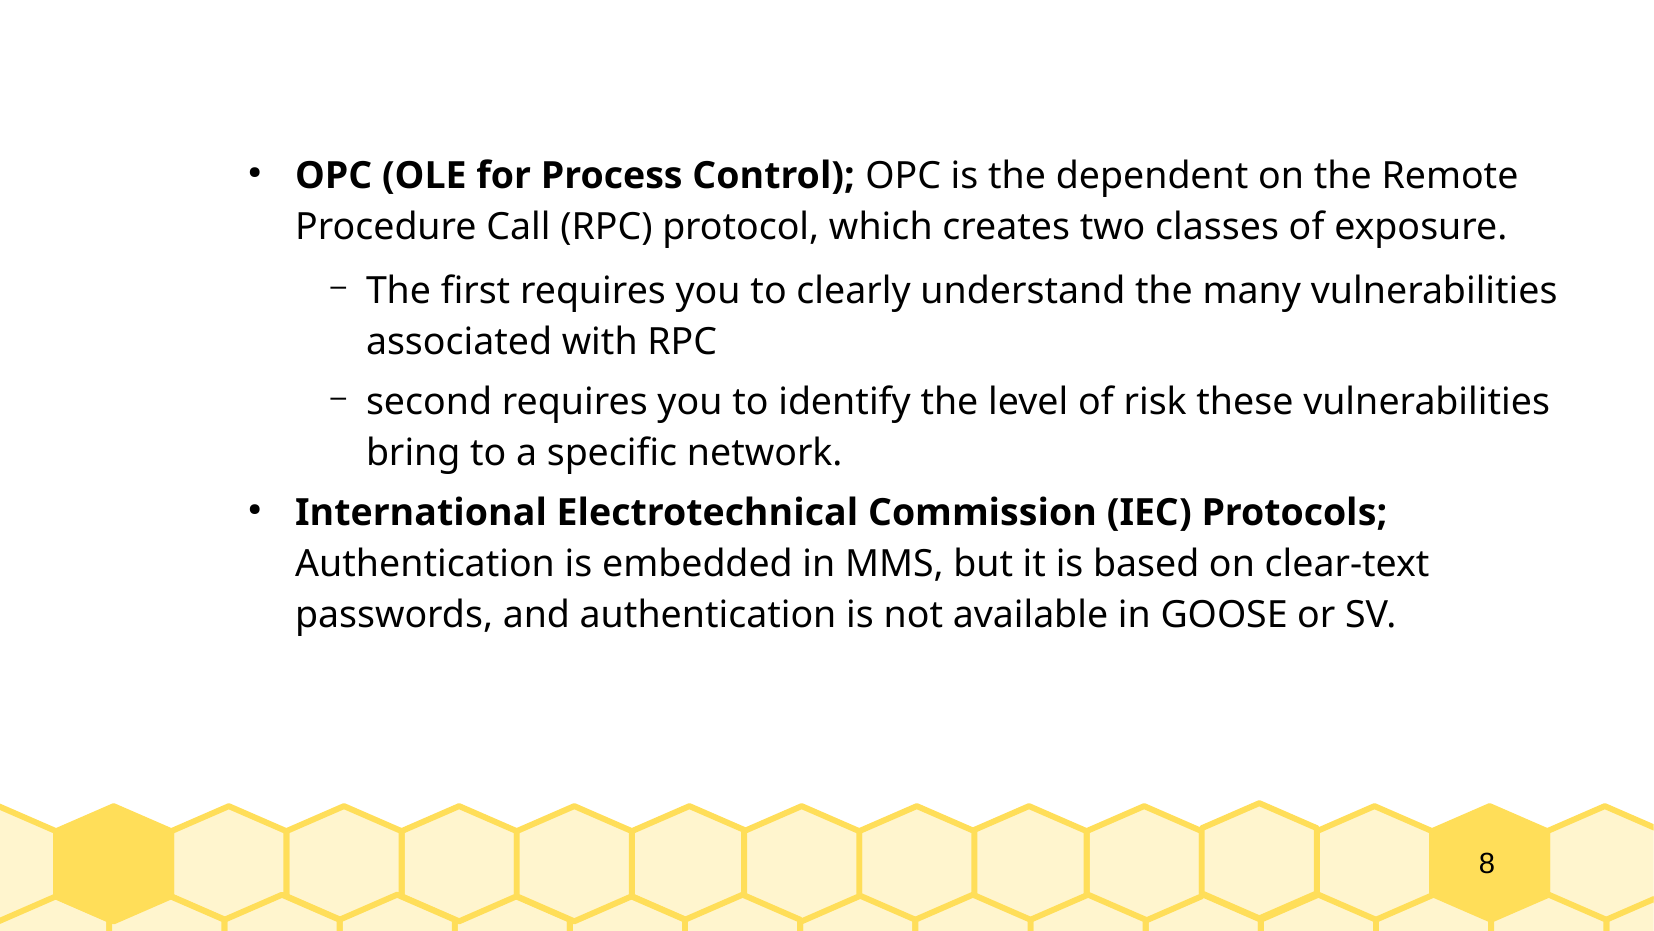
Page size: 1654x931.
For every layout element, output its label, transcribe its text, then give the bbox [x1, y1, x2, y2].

list OPC (OLE for Process Control); OPC is the dependent on the Remote Procedure Call (RPC) protocol, which creates two classes of exposure. The first requires you to clearly understand the many vulnerabilities associated with RPC second requires you to identify the level of risk these vulnerabilities bring to a specific network. International Electrotechnical Commission (IEC) Protocols; Authentication is embedded in MMS, but it is based on clear-text passwords, and authentication is not available in GOOSE or SV. [82, 75, 1571, 758]
